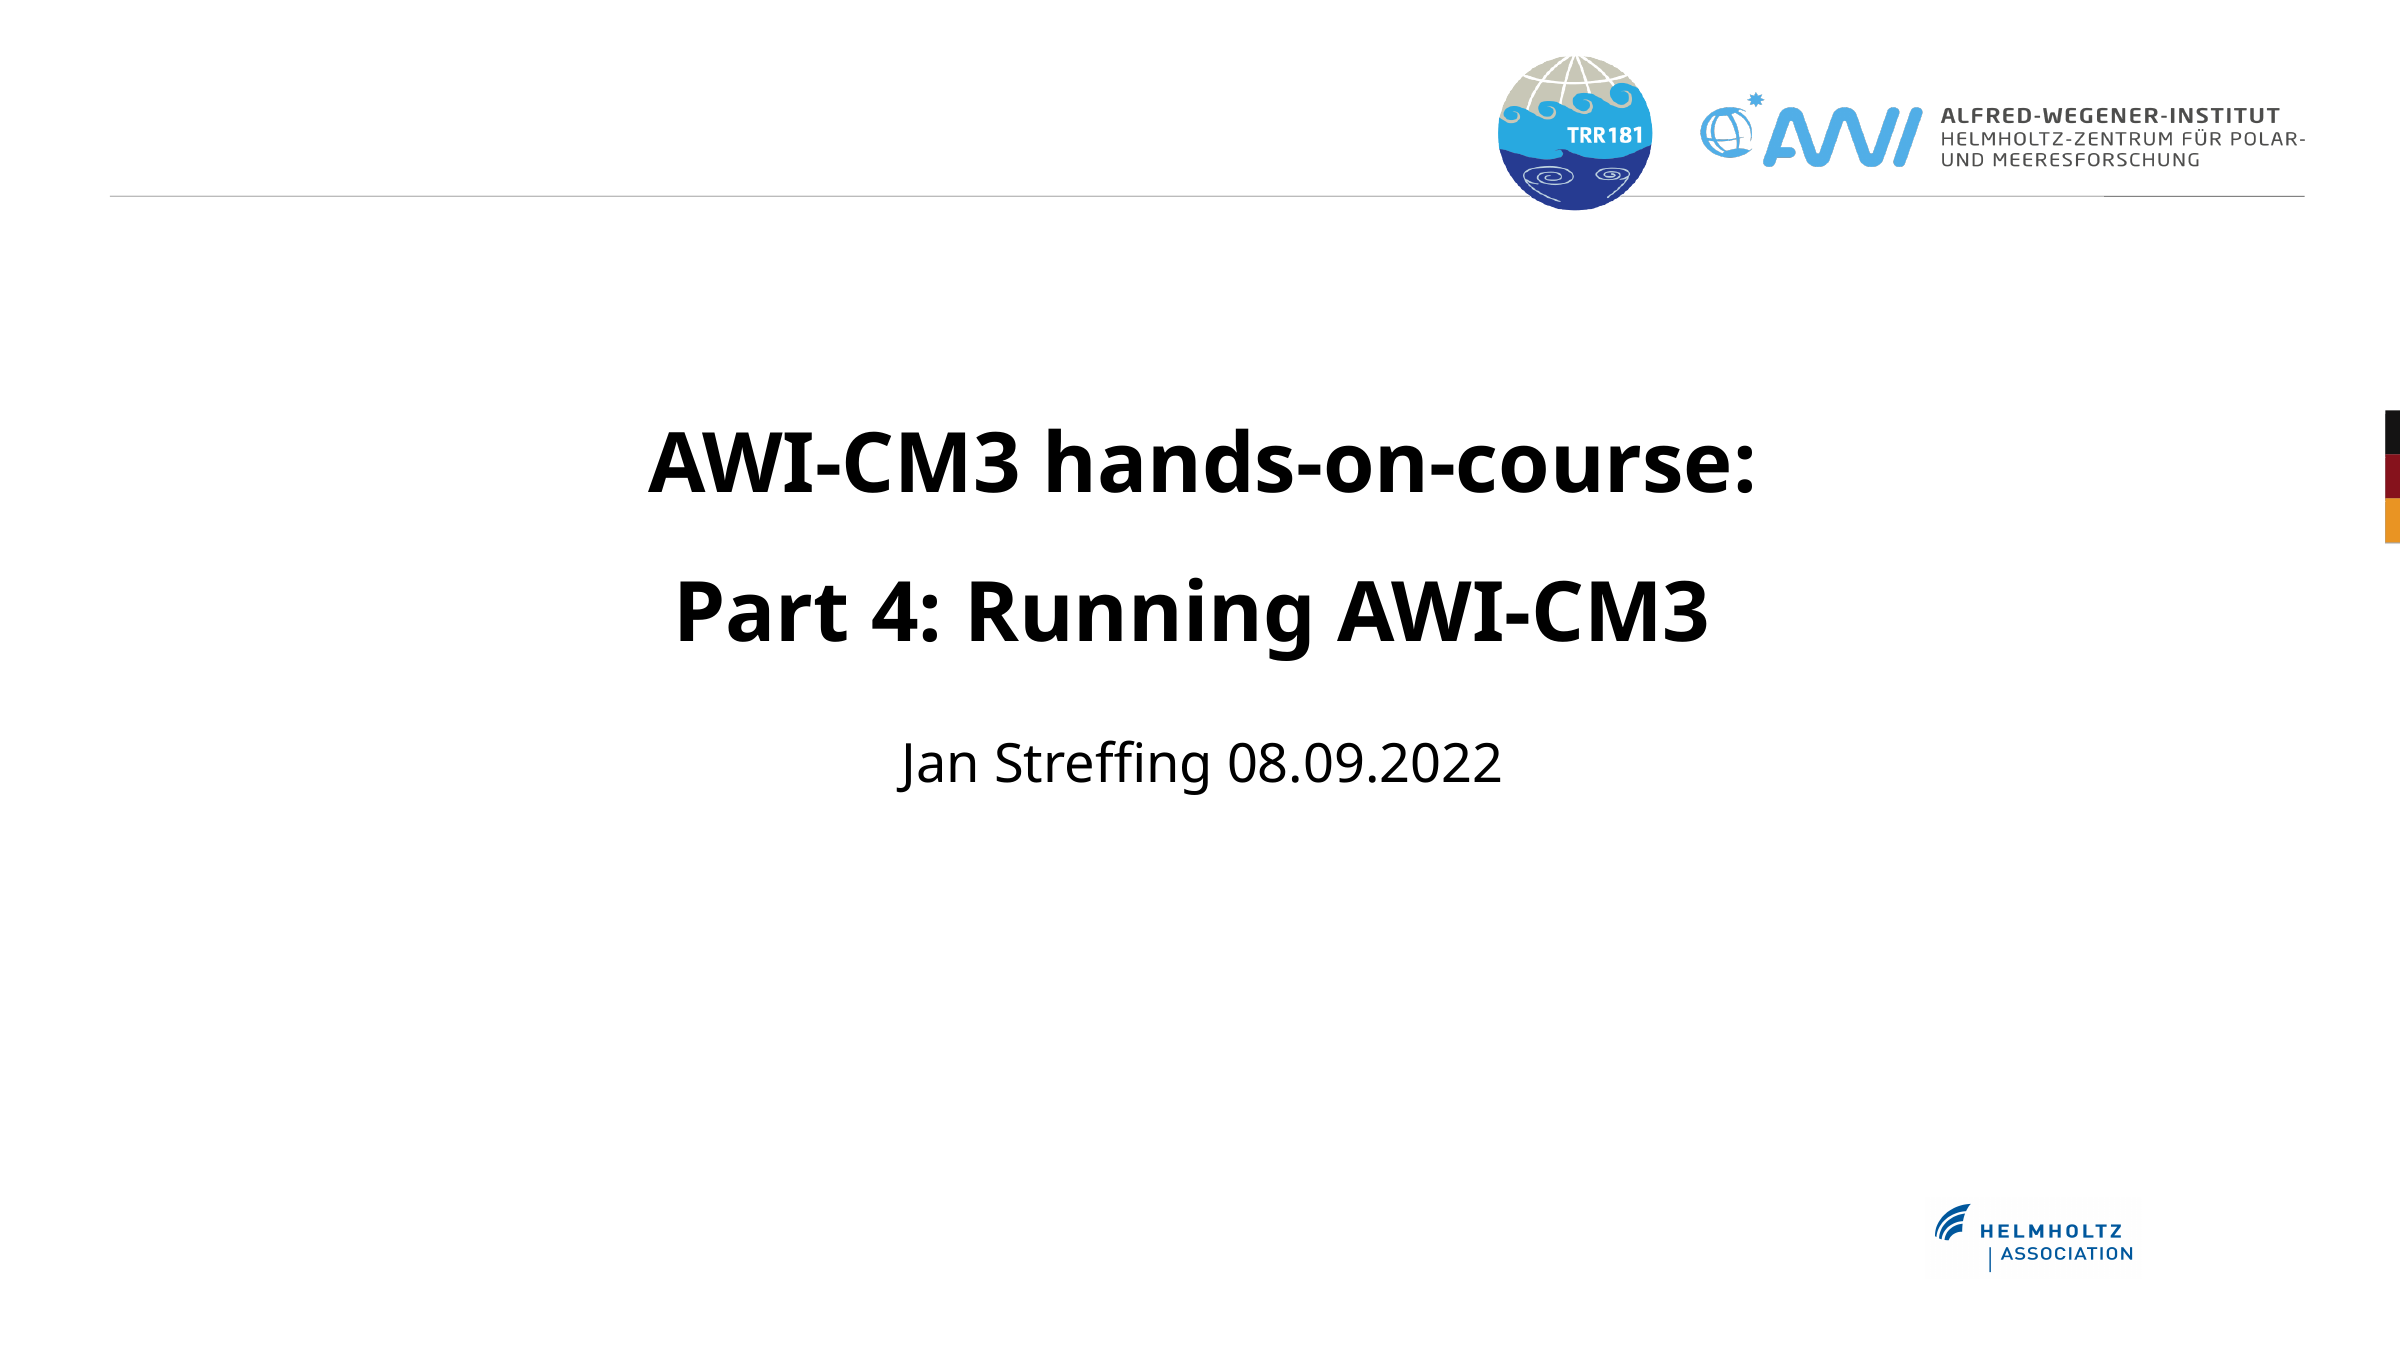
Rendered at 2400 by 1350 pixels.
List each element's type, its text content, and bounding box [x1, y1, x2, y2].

picture [1495, 53, 1654, 213]
text_box AWI-CM3 hands-on-course: Part 4: Running AWI-CM3 Jan Streffing 08.09.2022 [109, 232, 2297, 1286]
picture [1700, 92, 2305, 167]
